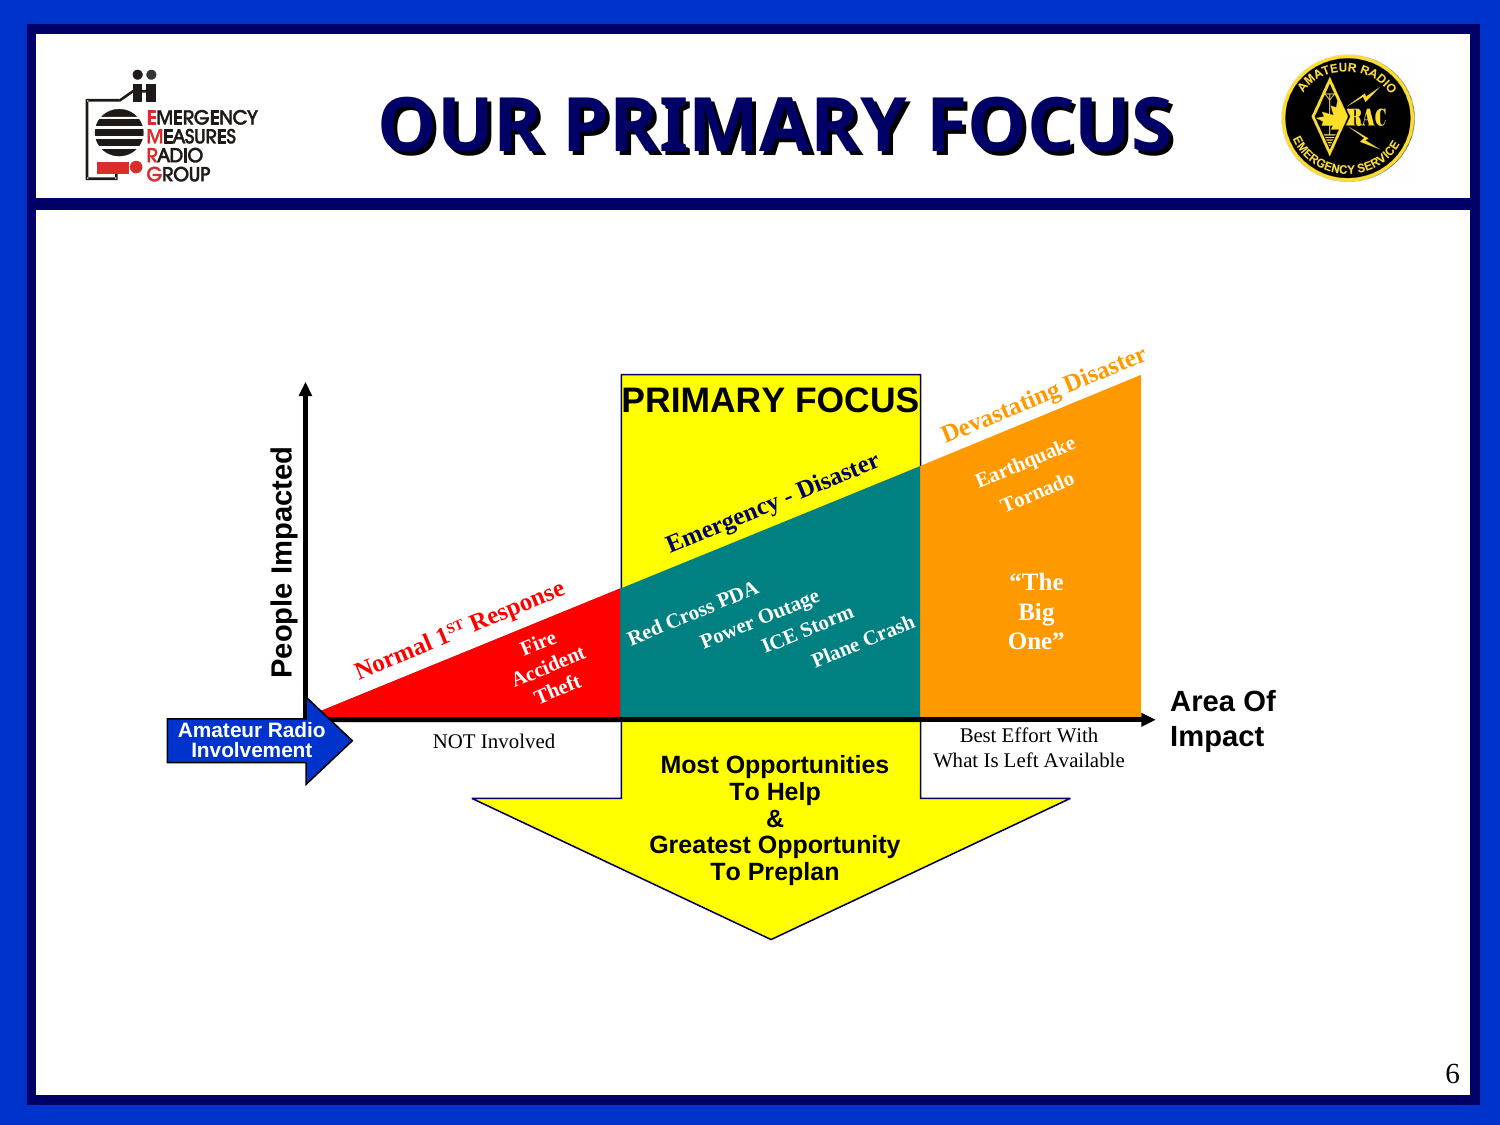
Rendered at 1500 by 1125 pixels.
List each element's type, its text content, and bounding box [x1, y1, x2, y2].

text_box Best Effort With What Is Left Available [918, 713, 1140, 780]
text_box [471, 798, 617, 867]
text_box Power Outage [679, 568, 840, 666]
text_box Most Opportunities To Help & Greatest Opportunity To Preplan [617, 743, 933, 895]
text_box [933, 798, 1071, 864]
text_box [341, 730, 353, 752]
text_box Area Of Impact [1155, 674, 1291, 761]
text_box [306, 647, 510, 717]
text_box Plane Crash [794, 594, 935, 686]
text_box Fire Accident Theft [480, 602, 615, 728]
text_box PRIMARY FOCUS [606, 369, 935, 428]
text_box OUR PRIMARY FOCUS [362, 68, 1189, 175]
text_box [306, 770, 322, 785]
text_box Earthquake [954, 415, 1096, 506]
text_box [676, 895, 866, 940]
text_box [543, 377, 1142, 717]
picture [1281, 54, 1415, 182]
text_box People Impacted [254, 431, 306, 694]
text_box NOT Involved [418, 719, 571, 761]
text_box Tornado [979, 451, 1094, 531]
text_box Amateur Radio Involvement [163, 713, 341, 770]
text_box [621, 722, 918, 743]
text_box Red Cross PDA [606, 560, 775, 663]
text_box Normal 1ST Response [332, 558, 585, 698]
text_box “The Big One” [993, 557, 1080, 663]
text_box Devastating Disaster [919, 323, 1167, 462]
text_box ICE Storm [745, 584, 874, 671]
text_box Emergency - Disaster [644, 430, 900, 572]
